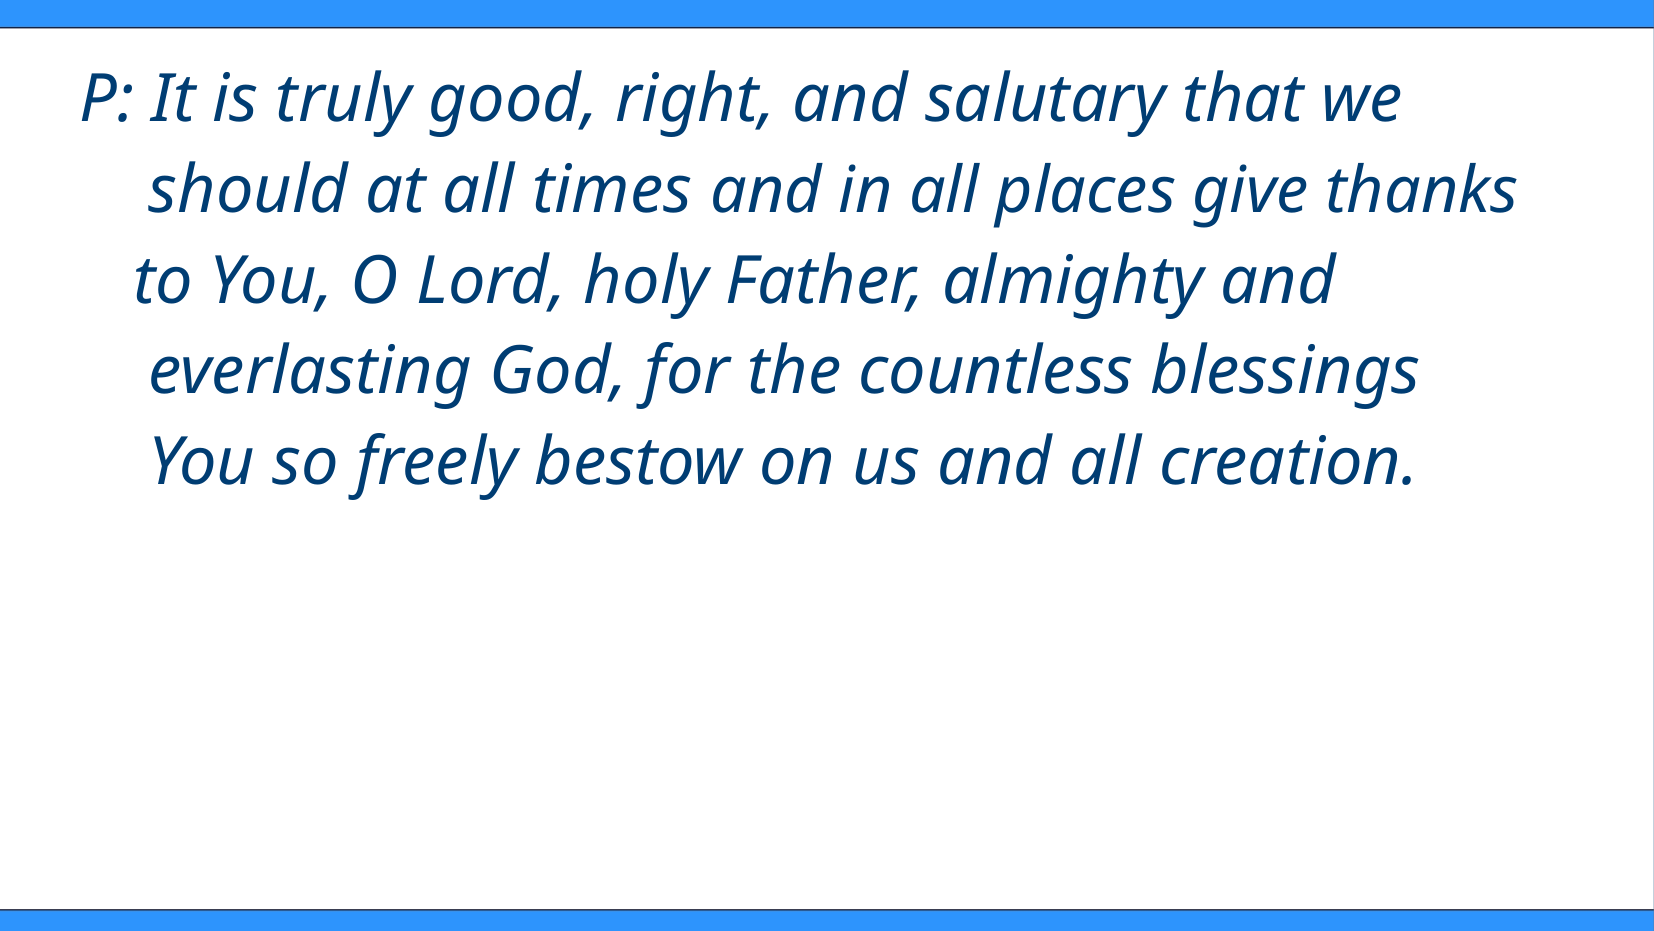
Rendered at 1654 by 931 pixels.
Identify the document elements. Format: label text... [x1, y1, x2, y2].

text_box P: It is truly good, right, and salutary that we should at all times and in all places give thanks to You, O Lord, holy Father, almighty and everlasting God, for the countless blessings You so freely bestow on us and all creation. [63, 43, 1564, 540]
picture [0, 0, 1654, 931]
